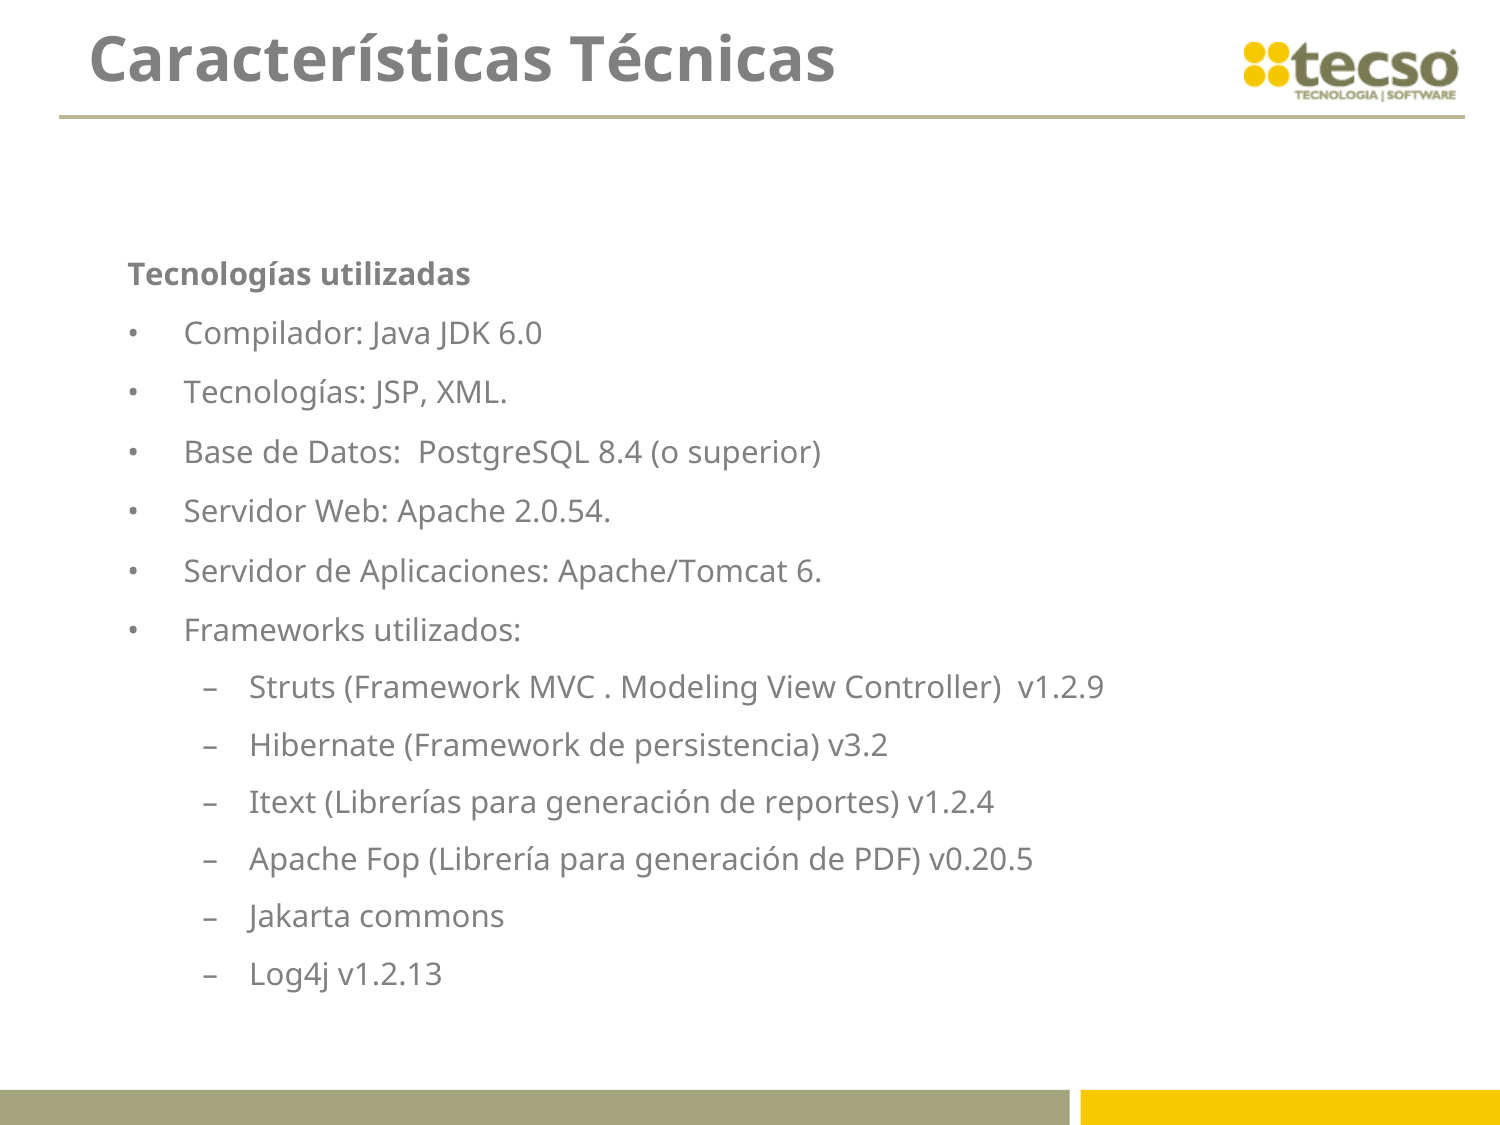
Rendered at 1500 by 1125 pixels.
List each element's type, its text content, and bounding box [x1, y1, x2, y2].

picture [1244, 42, 1459, 102]
title Características Técnicas [73, 6, 1238, 211]
list Tecnologías utilizadas Compilador: Java JDK 6.0 Tecnologías: JSP, XML. Base de Datos: PostgreSQL 8.4 (o superior) Servidor Web: Apache 2.0.54. Servidor de Aplicaciones: Apache/Tomcat 6. Frameworks utilizados: Struts (Framework MVC . Modeling View Controller) v1.2.9 Hibernate (Framework de persistencia) v3.2 Itext (Librerías para generación de reportes) v1.2.4 Apache Fop (Librería para generación de PDF) v0.20.5 Jakarta commons Log4j v1.2.13 [112, 184, 1426, 1013]
